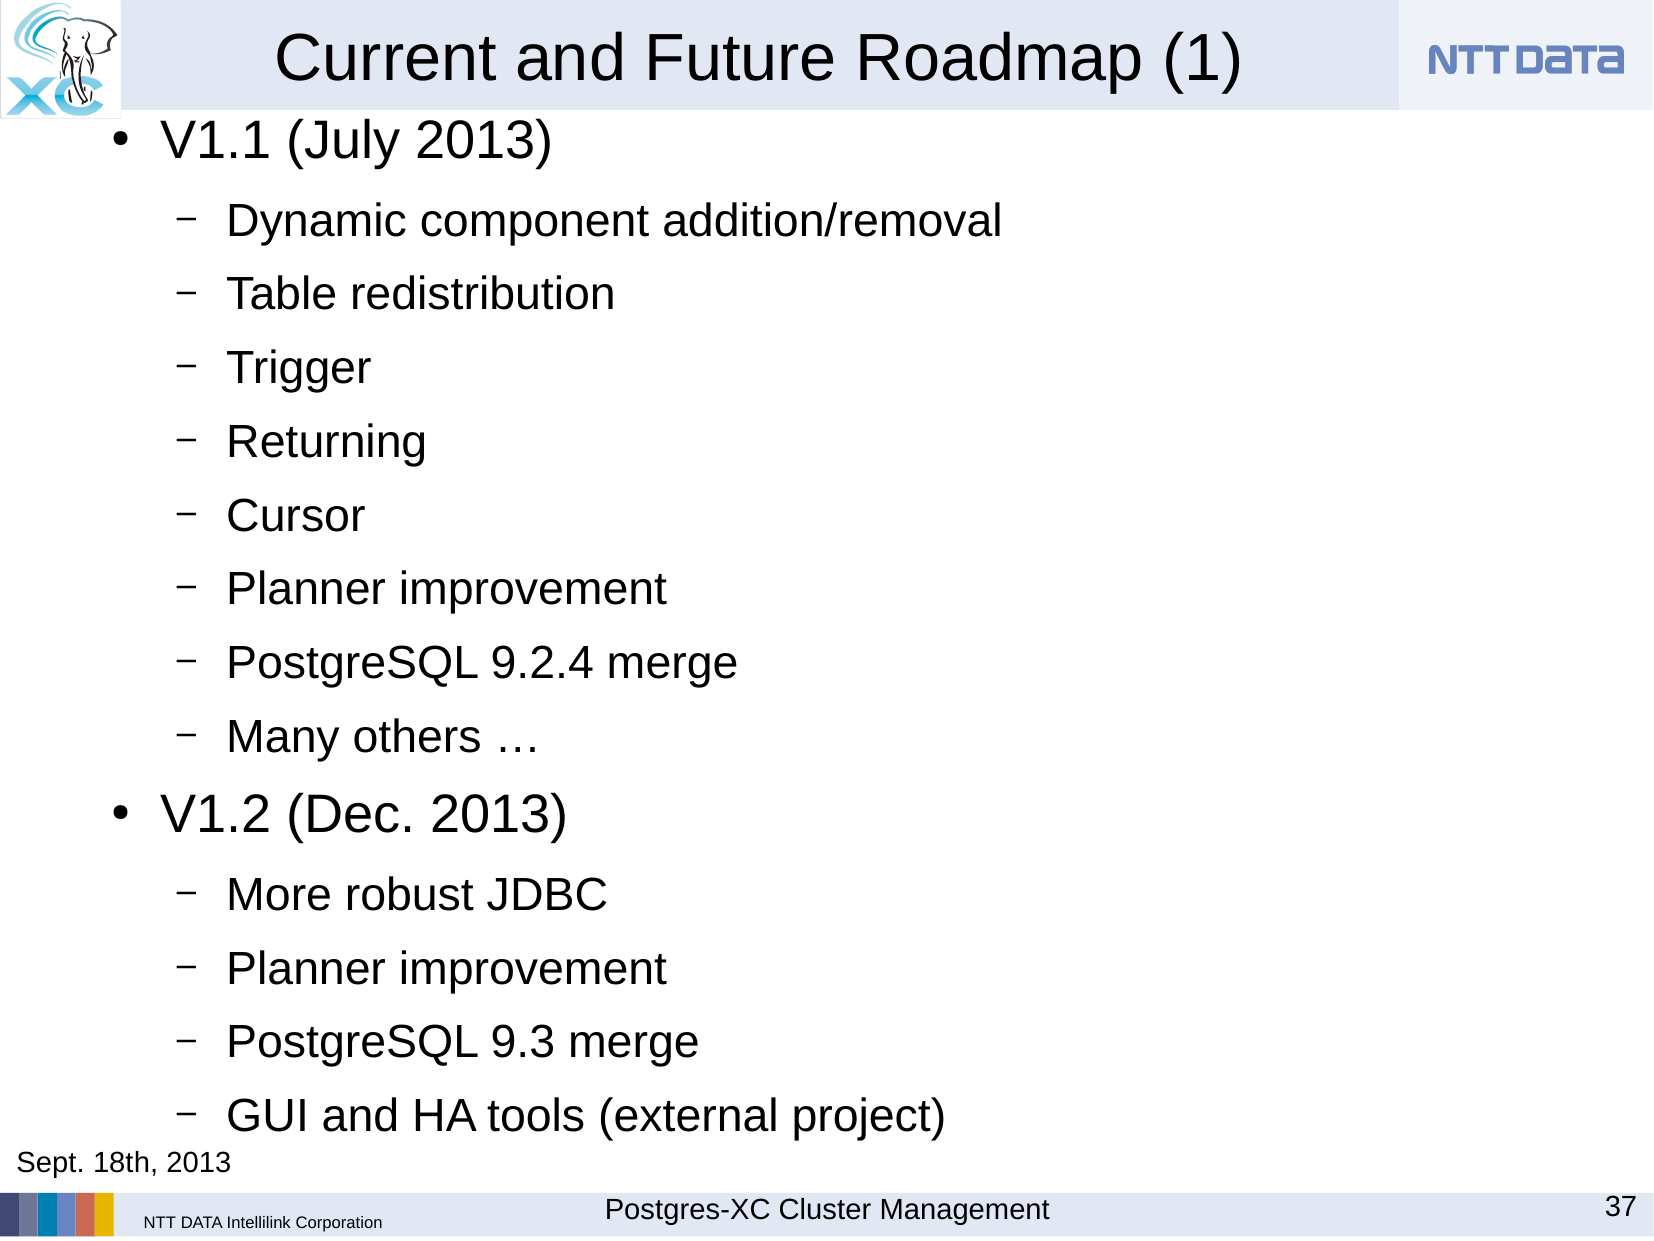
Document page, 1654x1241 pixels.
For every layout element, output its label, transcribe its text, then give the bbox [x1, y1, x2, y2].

list V1.1 (July 2013) Dynamic component addition/removal Table redistribution Trigger Returning Cursor Planner improvement PostgreSQL 9.2.4 merge Many others … V1.2 (Dec. 2013) More robust JDBC Planner improvement PostgreSQL 9.3 merge GUI and HA tools (external project) [94, 109, 1583, 1145]
picture [0, 0, 121, 119]
picture [1429, 45, 1624, 74]
title Current and Future Roadmap (1) [120, 3, 1399, 109]
